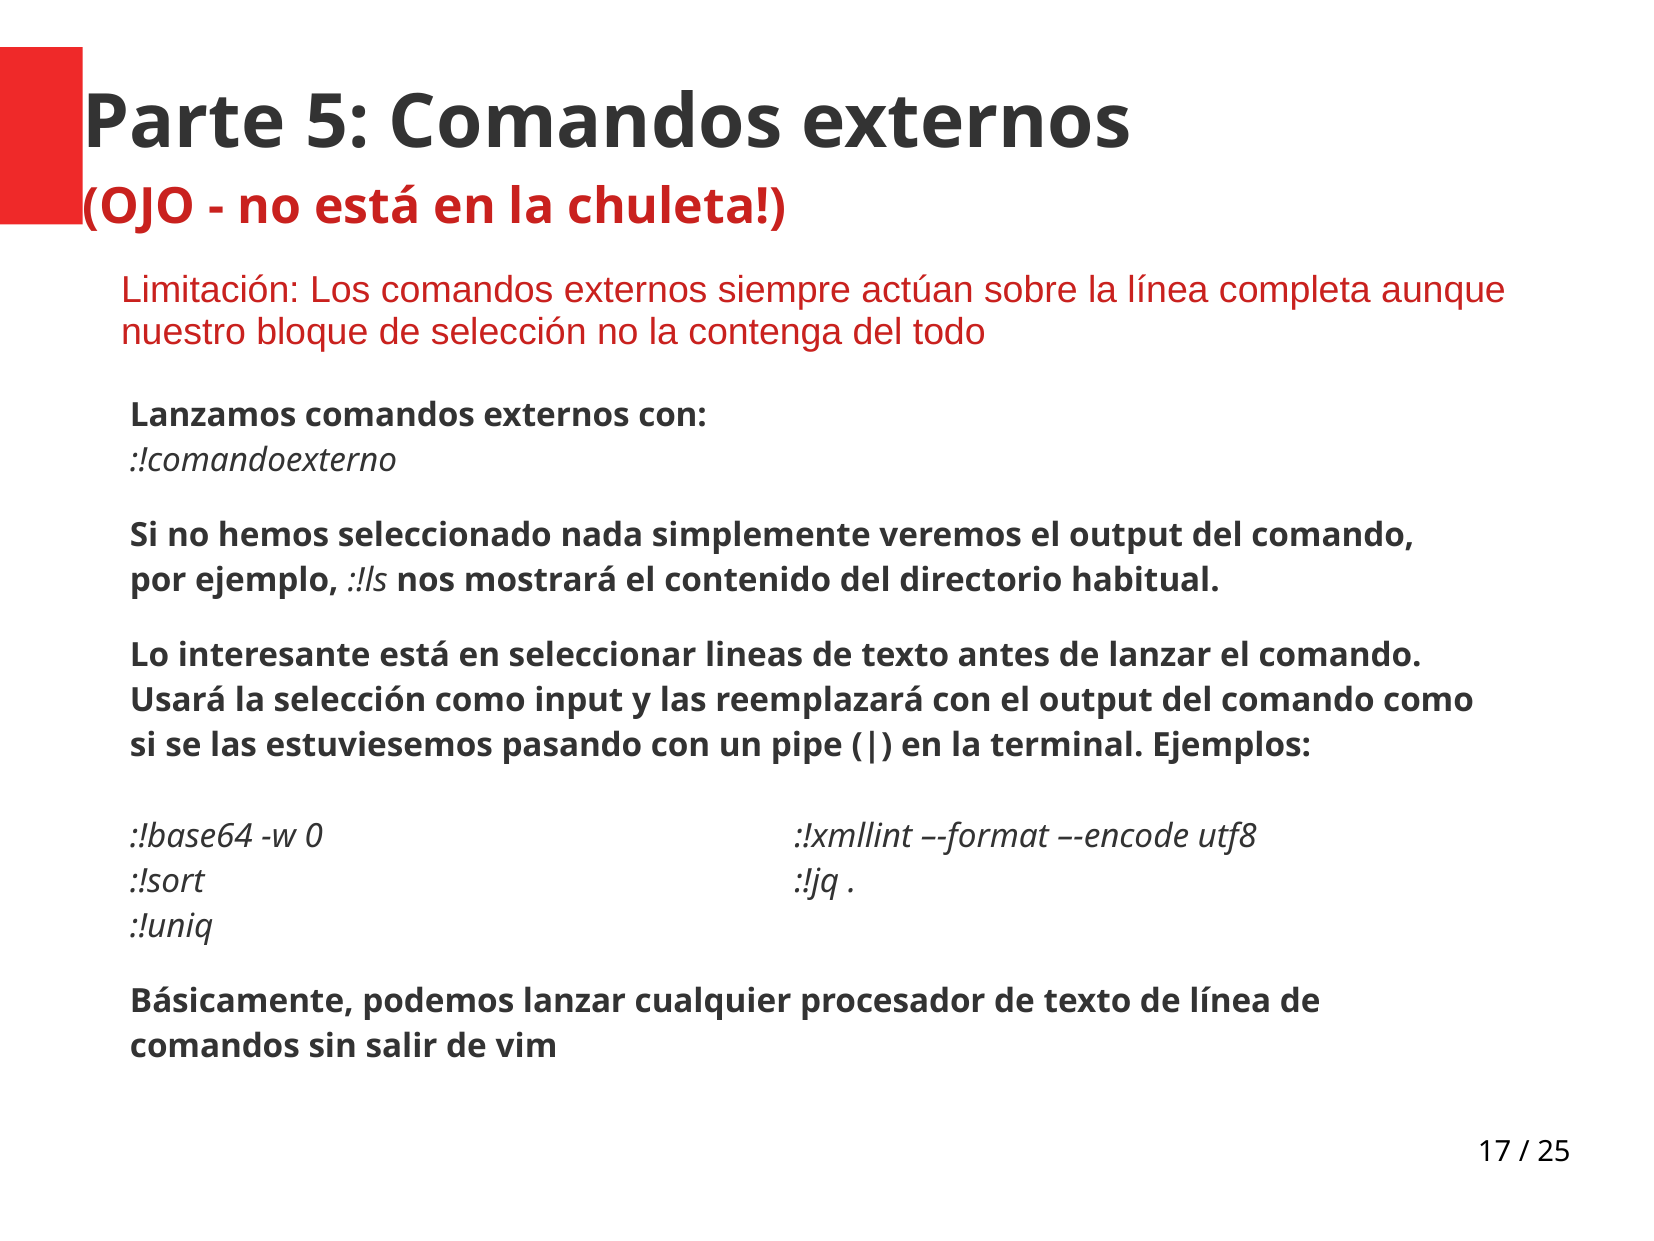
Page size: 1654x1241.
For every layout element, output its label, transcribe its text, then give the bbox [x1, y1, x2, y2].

text_box Limitación: Los comandos externos siempre actúan sobre la línea completa aunque nuestro bloque de selección no la contenga del todo [106, 260, 1595, 367]
title Parte 5: Comandos externos (OJO - no está en la chuleta!) [82, 39, 1654, 267]
list Lanzamos comandos externos con: :!comandoexterno Si no hemos seleccionado nada simplemente veremos el output del comando, por ejemplo, :!ls nos mostrará el contenido del directorio habitual. Lo interesante está en seleccionar lineas de texto antes de lanzar el comando. Usará la selección como input y las reemplazará con el output del comando como si se las estuviesemos pasando con un pipe (|) en la terminal. Ejemplos: :!base64 -w 0 :!xmllint –-format –-encode utf8 :!sort :!jq . :!uniq Básicamente, podemos lanzar cualquier procesador de texto de línea de comandos sin salir de vim [59, 390, 1477, 1193]
